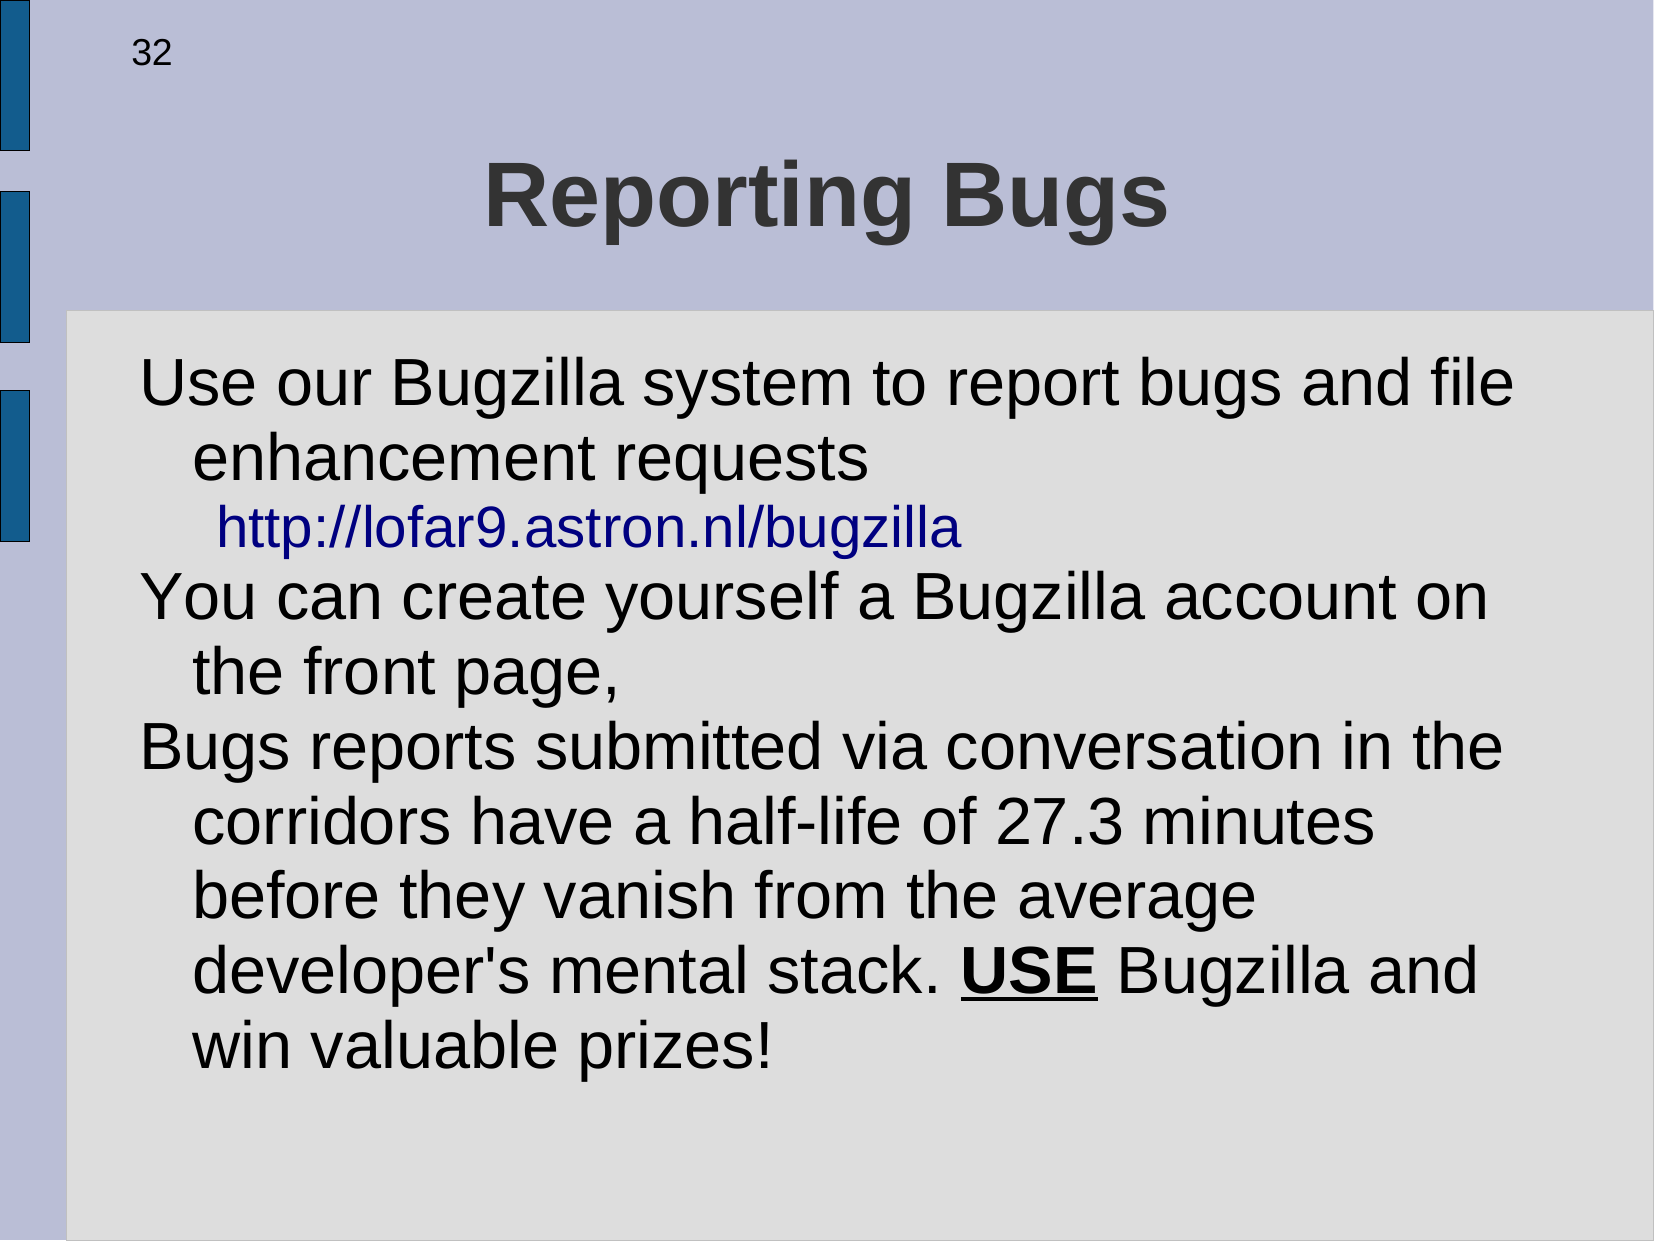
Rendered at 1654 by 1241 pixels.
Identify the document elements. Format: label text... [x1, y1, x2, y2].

text_box <number> [155, 23, 279, 97]
title Reporting Bugs [121, 91, 1534, 299]
list Use our Bugzilla system to report bugs and file enhancement requests http://lofar9.astron.nl/bugzilla You can create yourself a Bugzilla account on the front page, Bugs reports submitted via conversation in the corridors have a half-life of 27.3 minutes before they vanish from the average developer's mental stack. USE Bugzilla and win valuable prizes! [121, 344, 1534, 1191]
